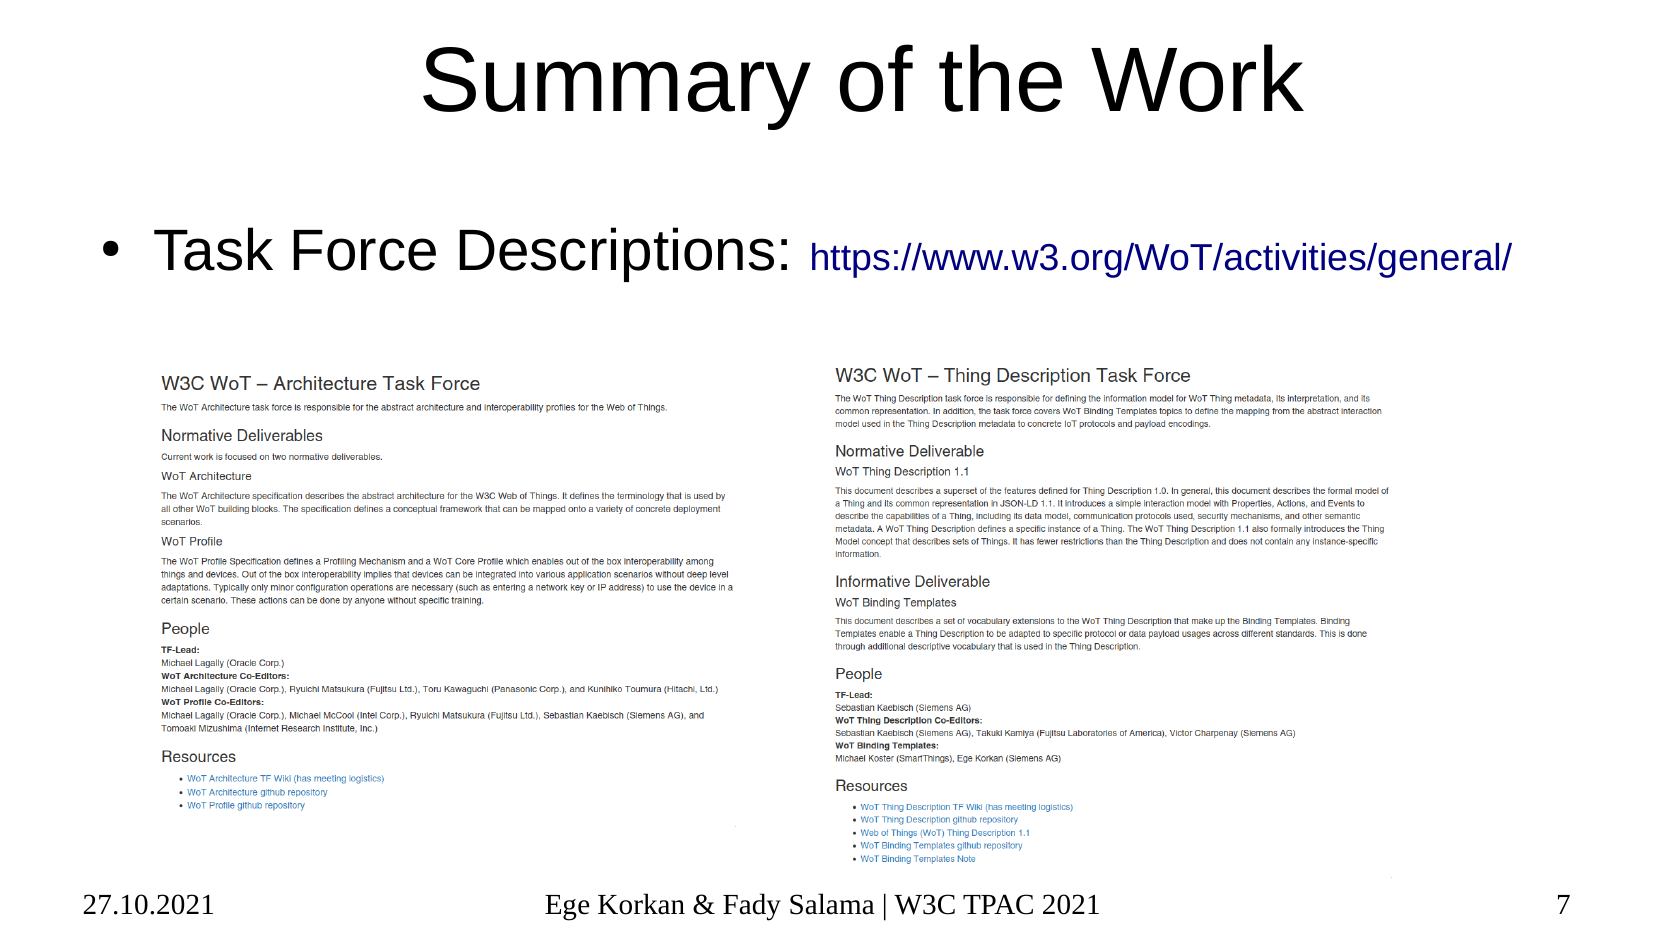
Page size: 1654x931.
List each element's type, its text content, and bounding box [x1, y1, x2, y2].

title Summary of the Work [82, 1, 1571, 157]
picture [151, 367, 736, 827]
list Task Force Descriptions: https://www.w3.org/WoT/activities/general/ [82, 217, 1571, 758]
picture [828, 355, 1392, 878]
